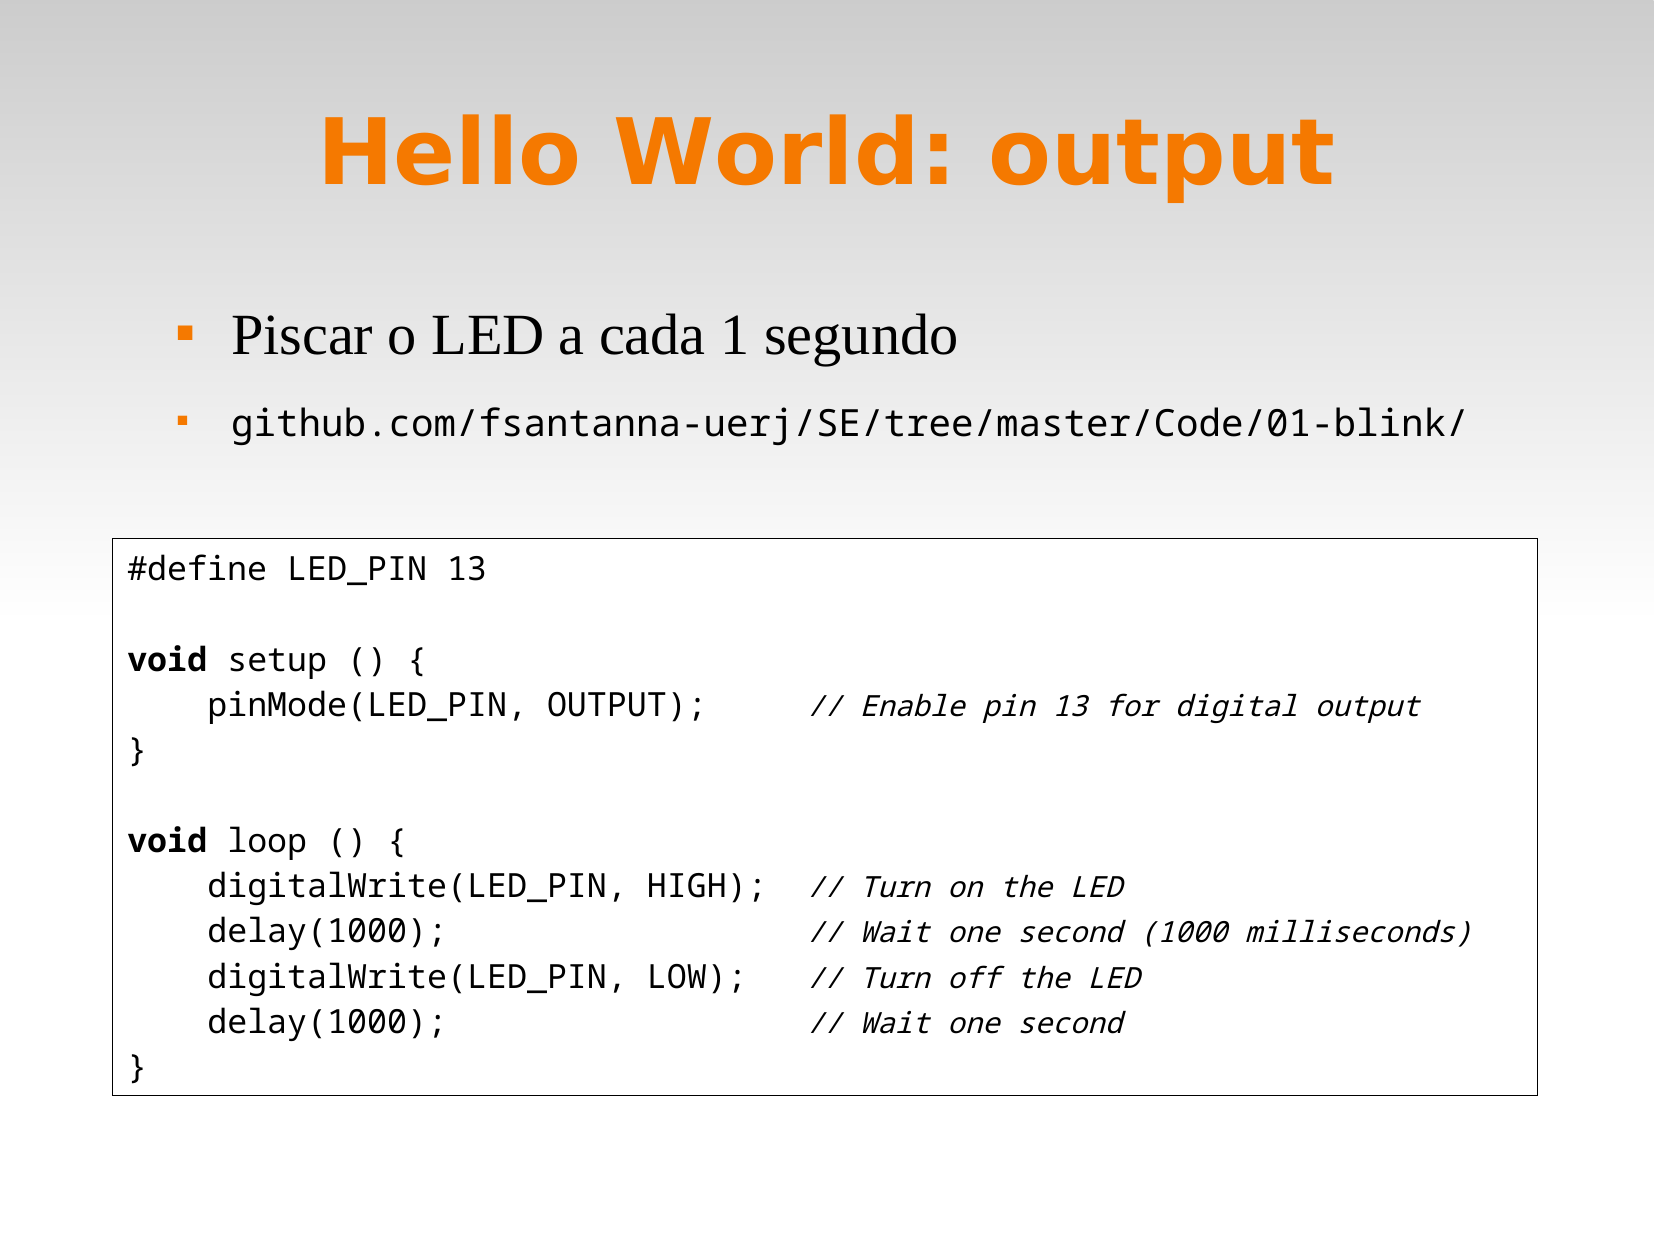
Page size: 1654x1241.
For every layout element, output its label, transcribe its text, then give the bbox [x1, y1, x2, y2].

title Hello World: output [82, 49, 1571, 257]
list Piscar o LED a cada 1 segundo github.com/fsantanna-uerj/SE/tree/master/Code/01-blink/ [89, 302, 1576, 1121]
text_box #define LED_PIN 13 void setup () { pinMode(LED_PIN, OUTPUT); // Enable pin 13 for digital output } void loop () { digitalWrite(LED_PIN, HIGH); // Turn on the LED delay(1000); // Wait one second (1000 milliseconds) digitalWrite(LED_PIN, LOW); // Turn off the LED delay(1000); // Wait one second } [112, 538, 1538, 1020]
